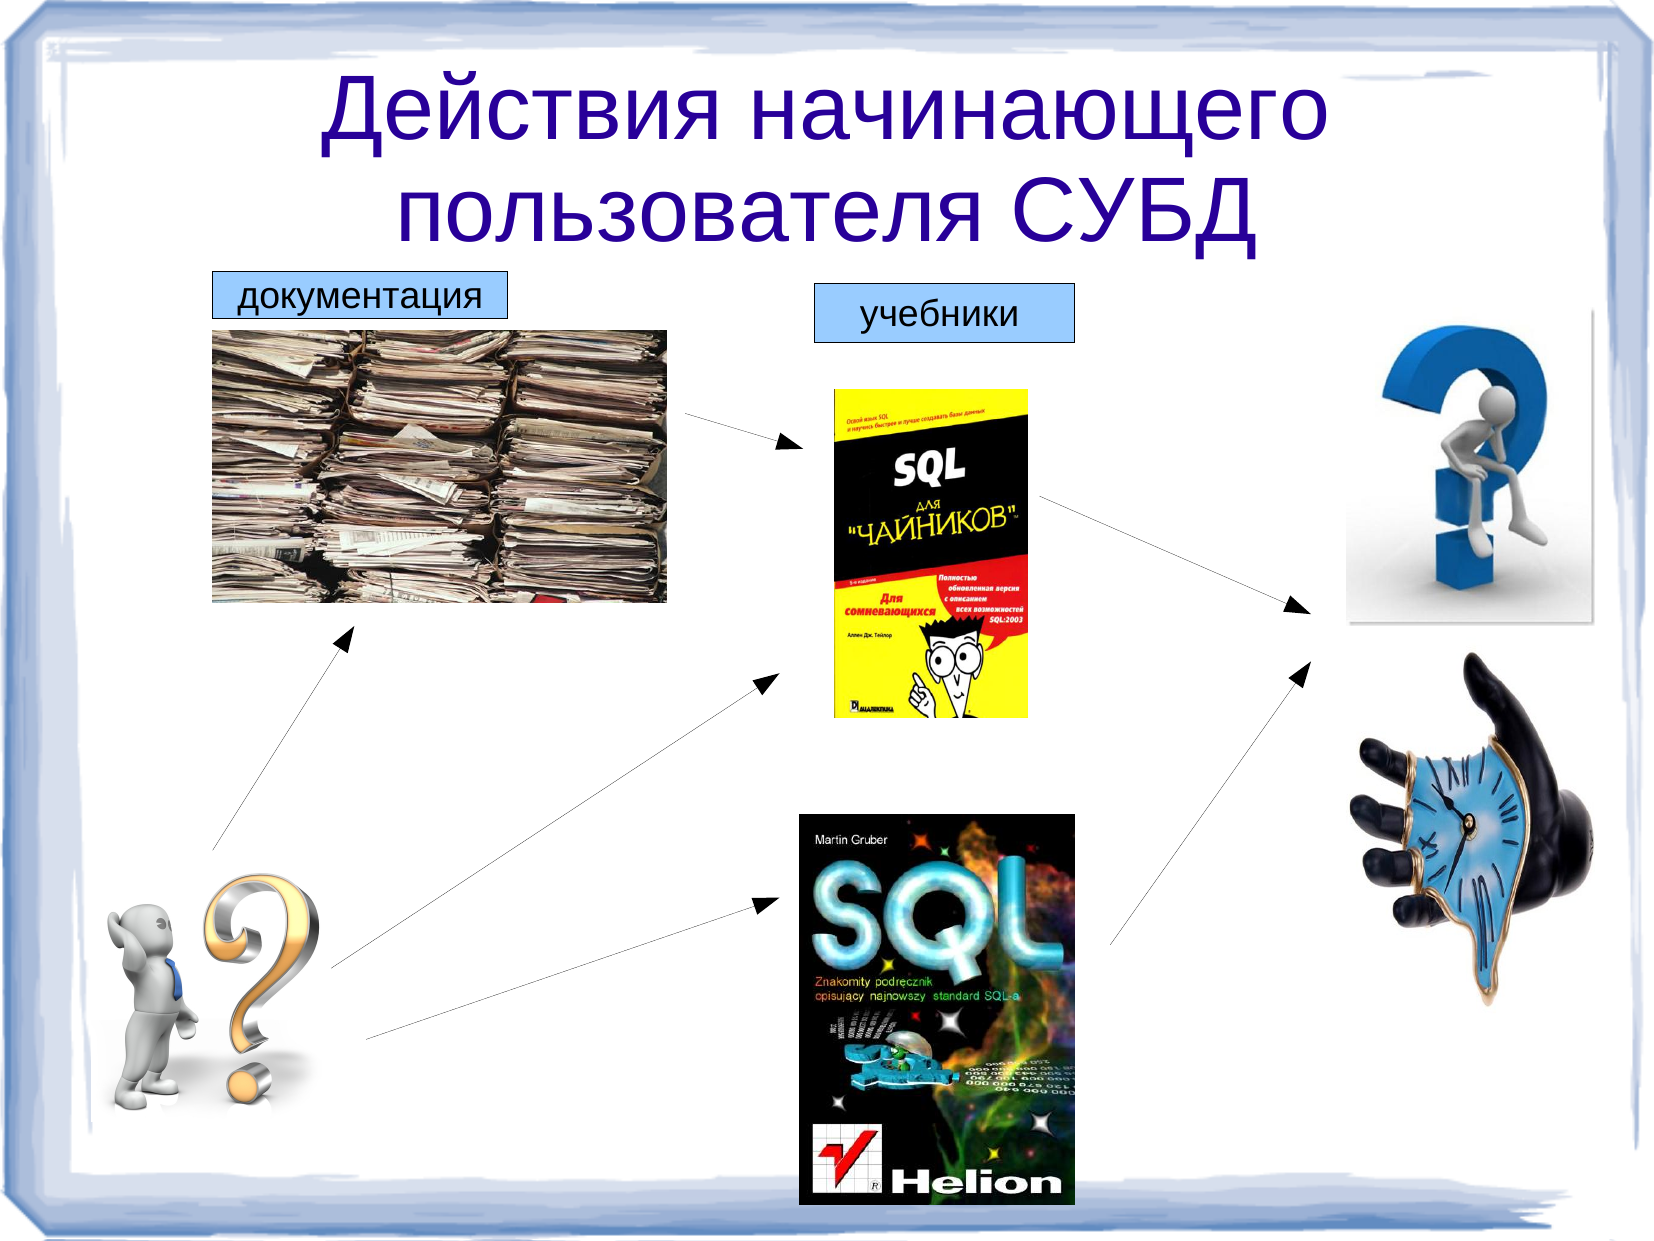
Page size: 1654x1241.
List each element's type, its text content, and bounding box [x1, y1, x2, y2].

text_box документация [212, 271, 508, 319]
text_box учебники [814, 283, 1075, 343]
title Действия начинающего пользователя СУБД [82, 55, 1571, 263]
picture [0, 0, 1654, 1241]
